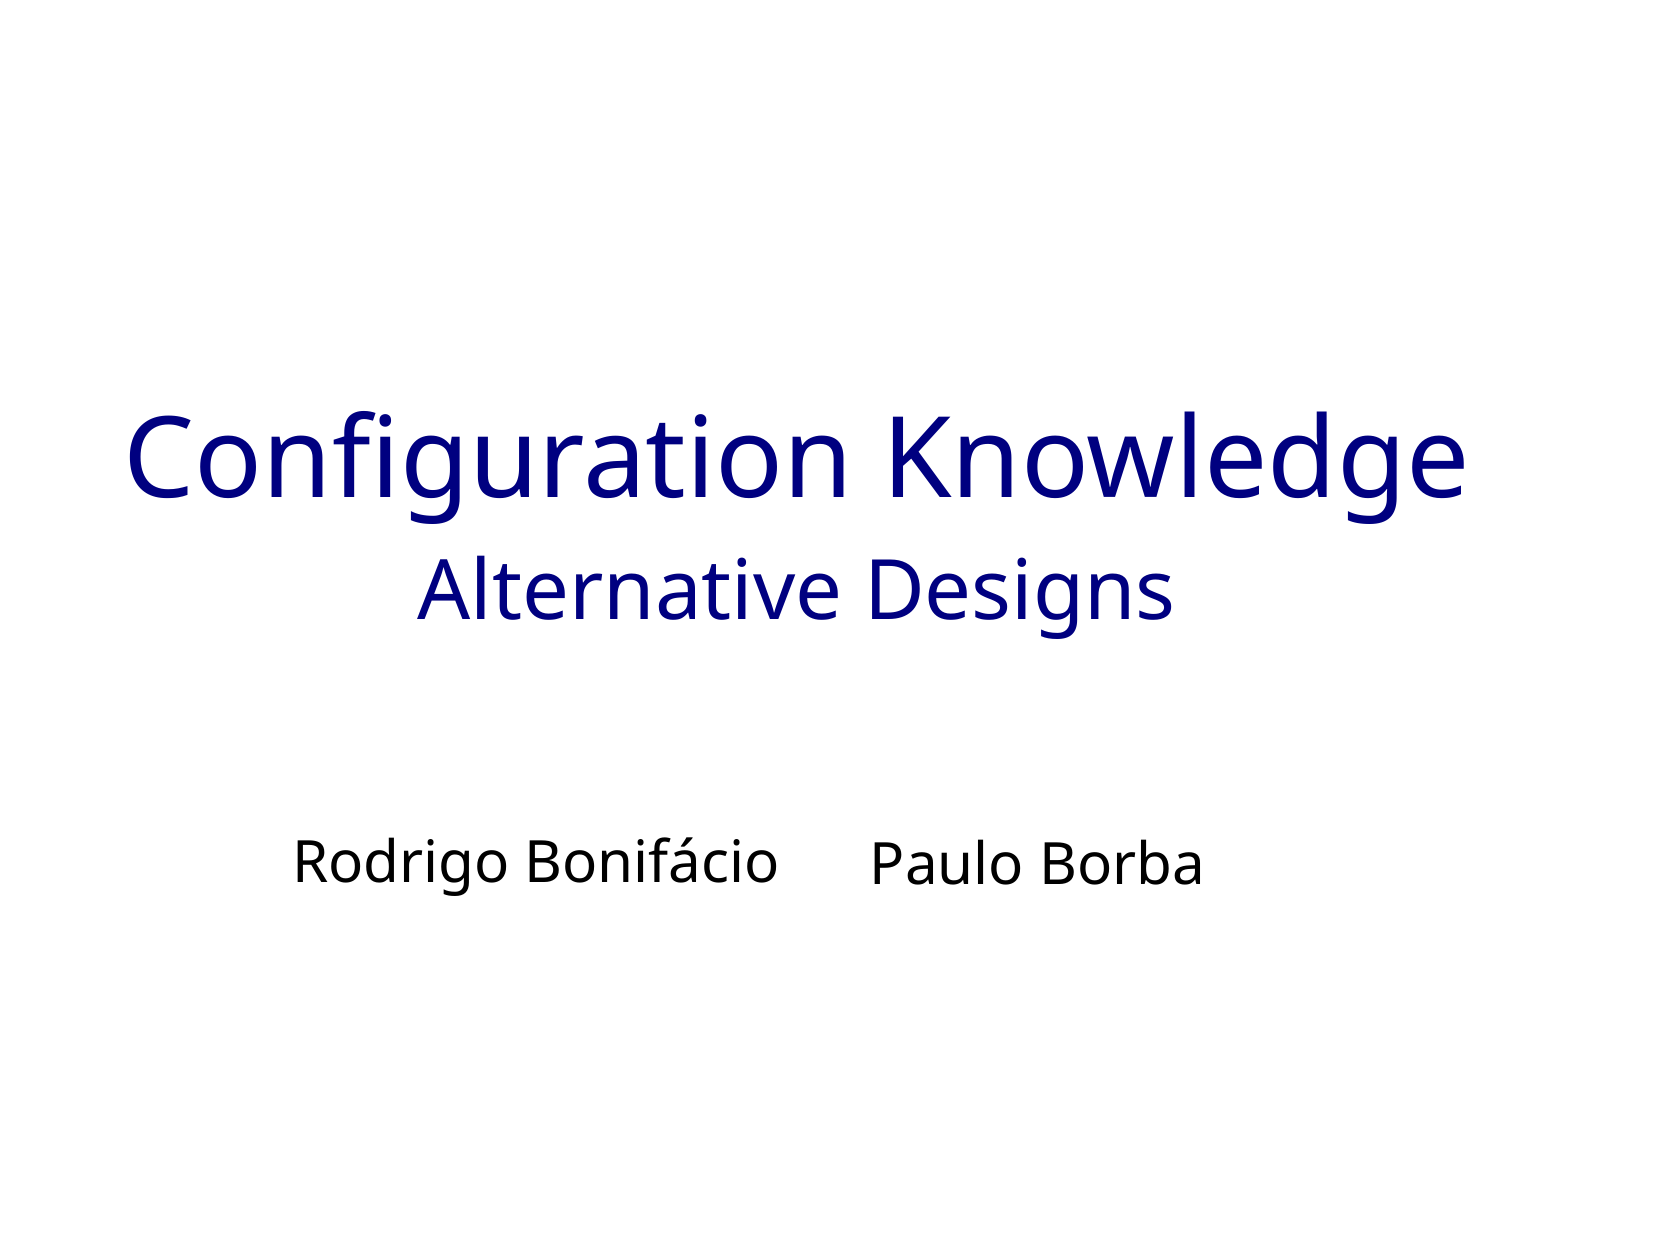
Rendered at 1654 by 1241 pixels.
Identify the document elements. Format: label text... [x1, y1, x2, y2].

text_box Rodrigo Bonifácio [277, 813, 783, 910]
text_box Paulo Borba [854, 814, 1199, 912]
subtitle Configuration Knowledge Alternative Designs [53, 108, 1542, 913]
